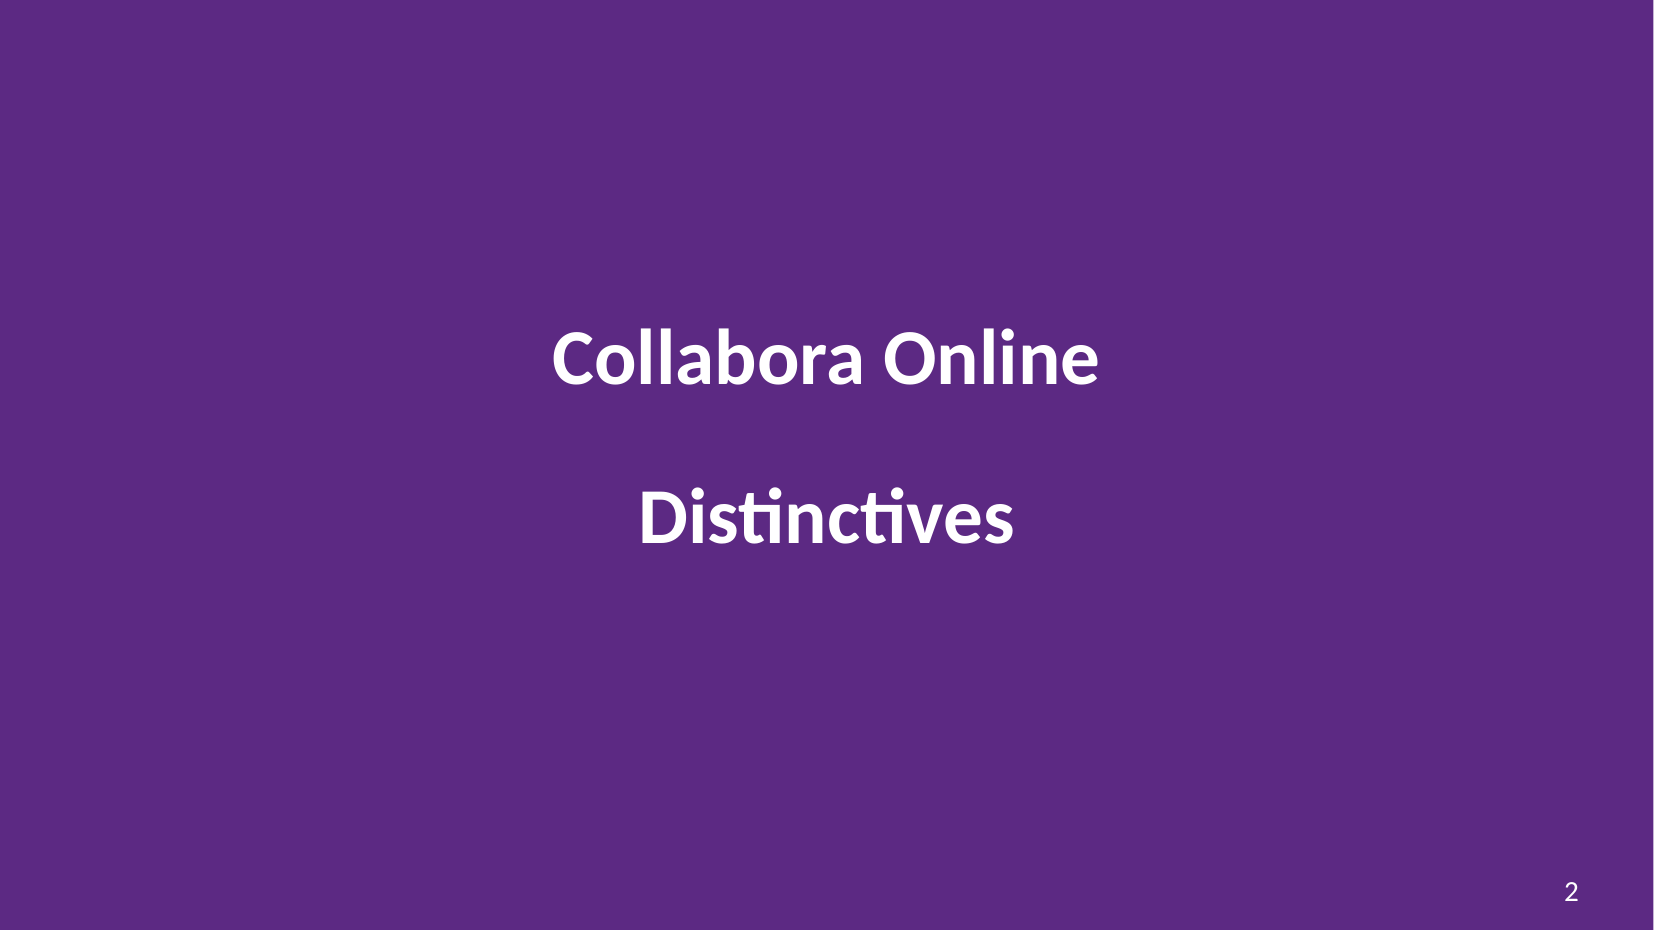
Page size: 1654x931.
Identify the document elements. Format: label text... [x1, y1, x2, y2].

text_box Collabora Online Distinctives [254, 317, 1399, 571]
